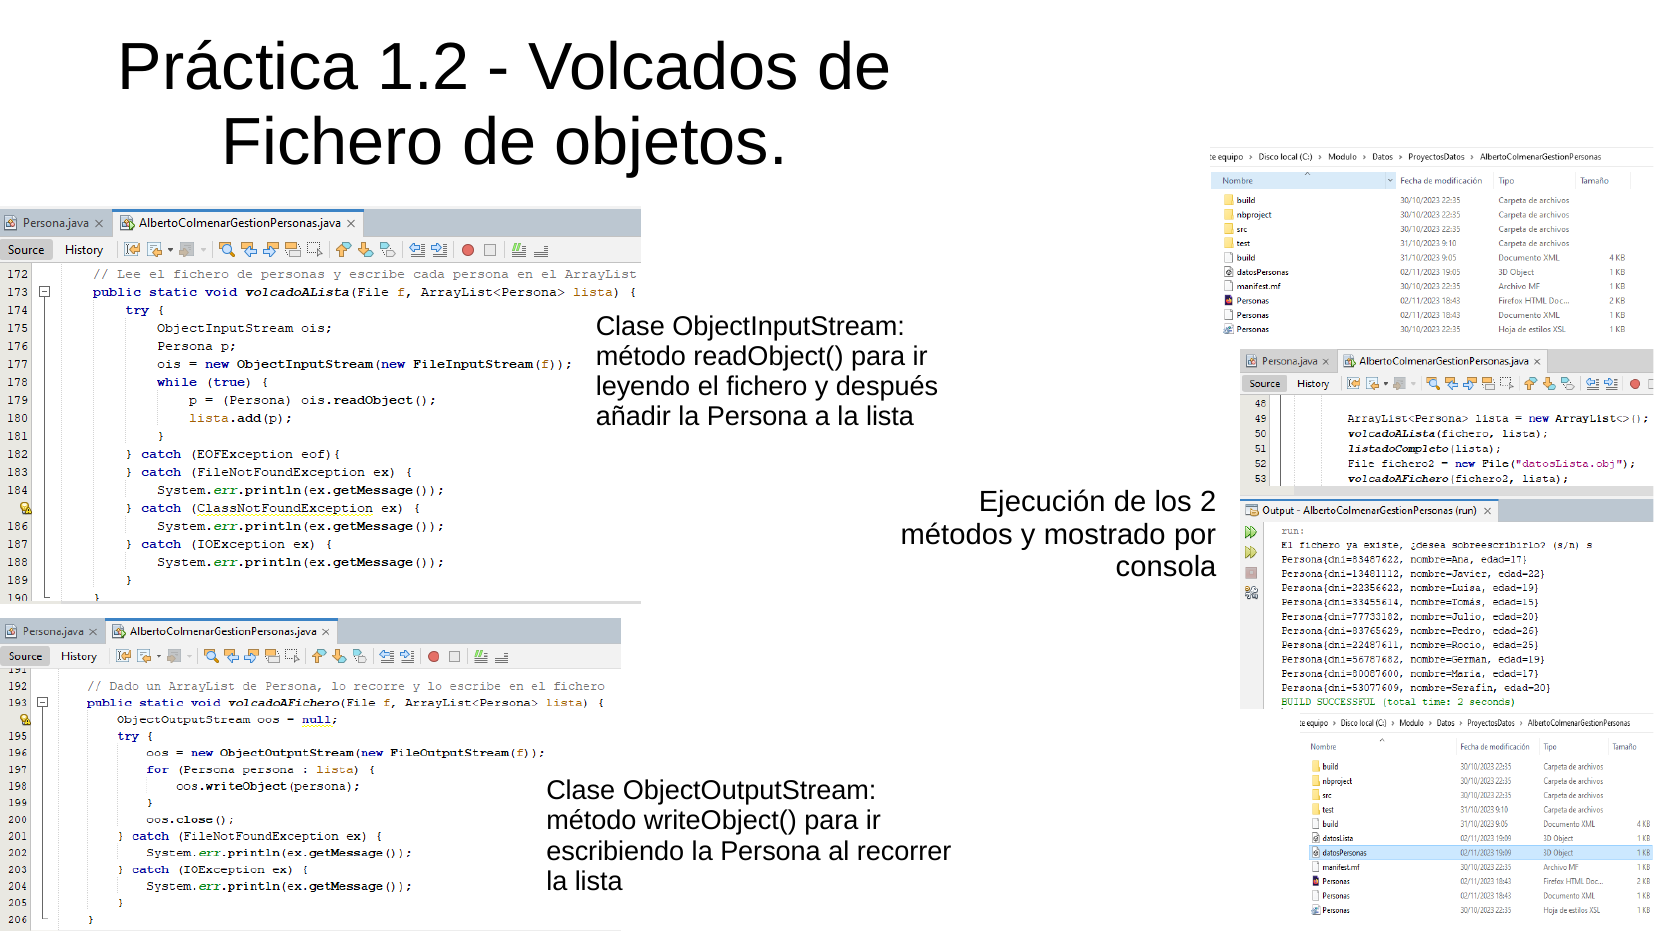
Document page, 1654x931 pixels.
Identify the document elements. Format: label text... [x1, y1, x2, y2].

text_box Clase ObjectOutputStream: método writeObject() para ir escribiendo la Persona al recorrer la lista [531, 767, 975, 904]
picture [0, 618, 621, 931]
title Práctica 1.2 - Volcados de Fichero de objetos. [0, 1, 1010, 207]
picture [0, 206, 641, 604]
picture [1210, 145, 1654, 709]
text_box Clase ObjectInputStream: método readObject() para ir leyendo el fichero y después añadir la Persona a la lista [580, 303, 1004, 502]
text_box Ejecución de los 2 métodos y mostrado por consola [885, 477, 1241, 591]
picture [1300, 711, 1654, 931]
